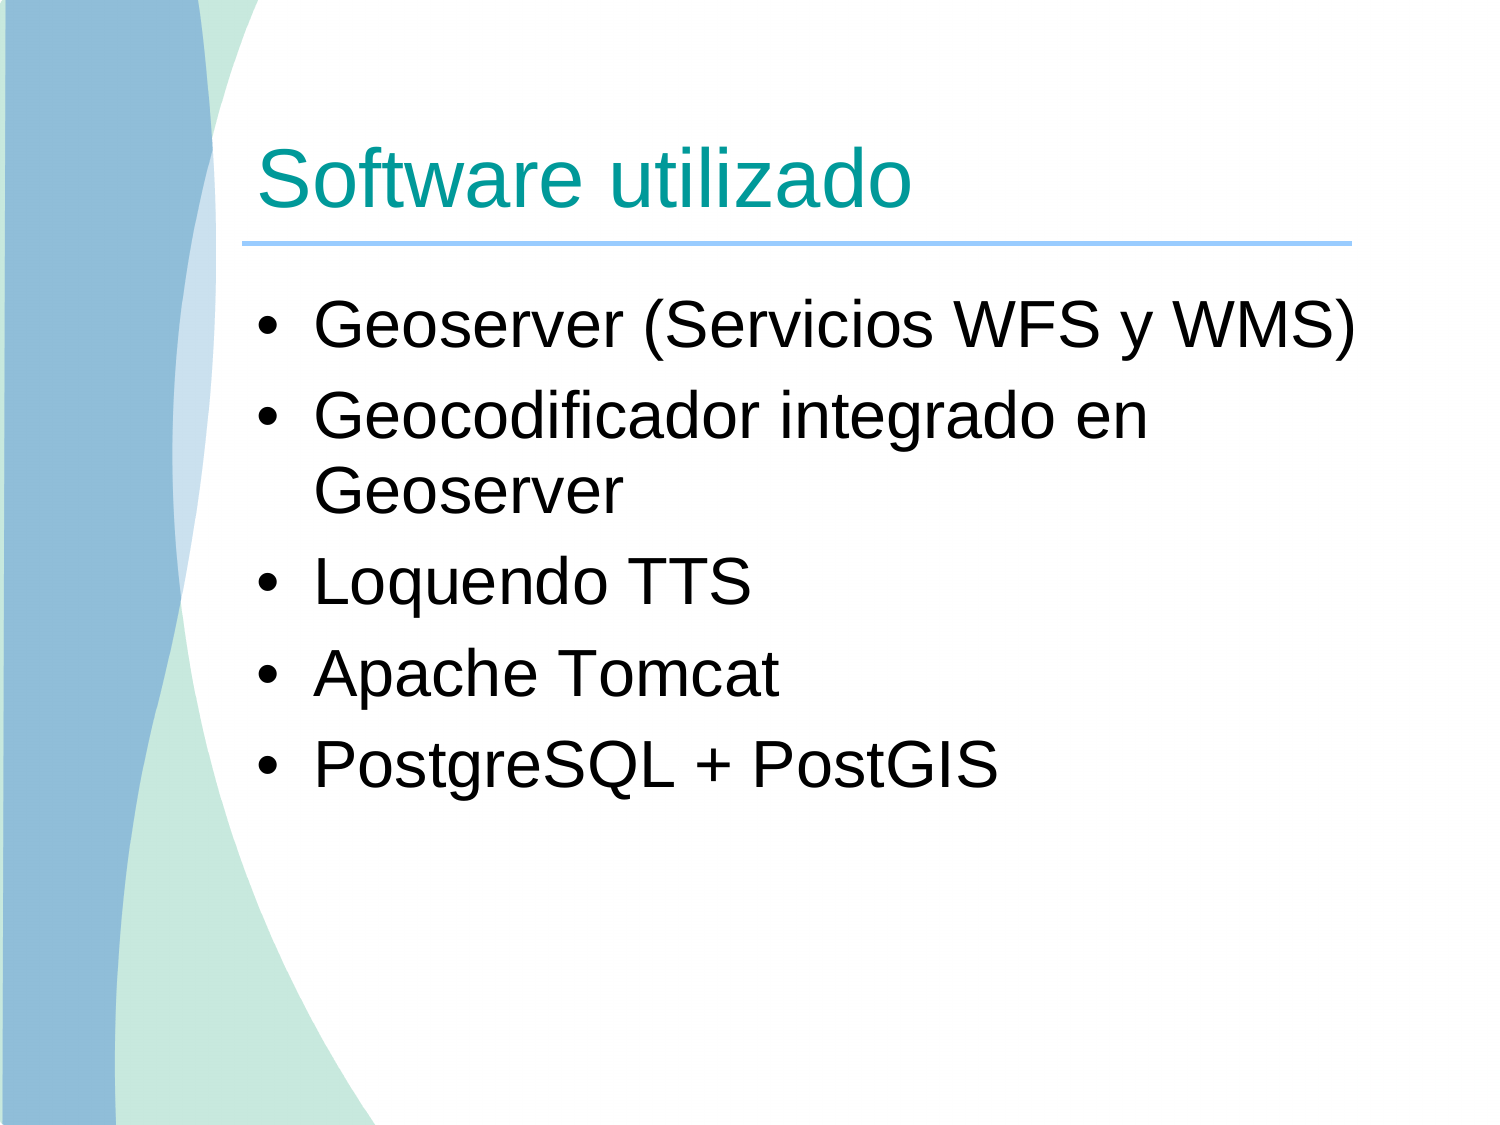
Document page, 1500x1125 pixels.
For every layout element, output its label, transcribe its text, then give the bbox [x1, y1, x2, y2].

picture [0, 0, 1500, 1125]
list Geoserver (Servicios WFS y WMS) Geocodificador integrado en Geoserver Loquendo TTS Apache Tomcat PostgreSQL + PostGIS [242, 278, 1425, 1022]
title Software utilizado [242, 124, 1022, 234]
